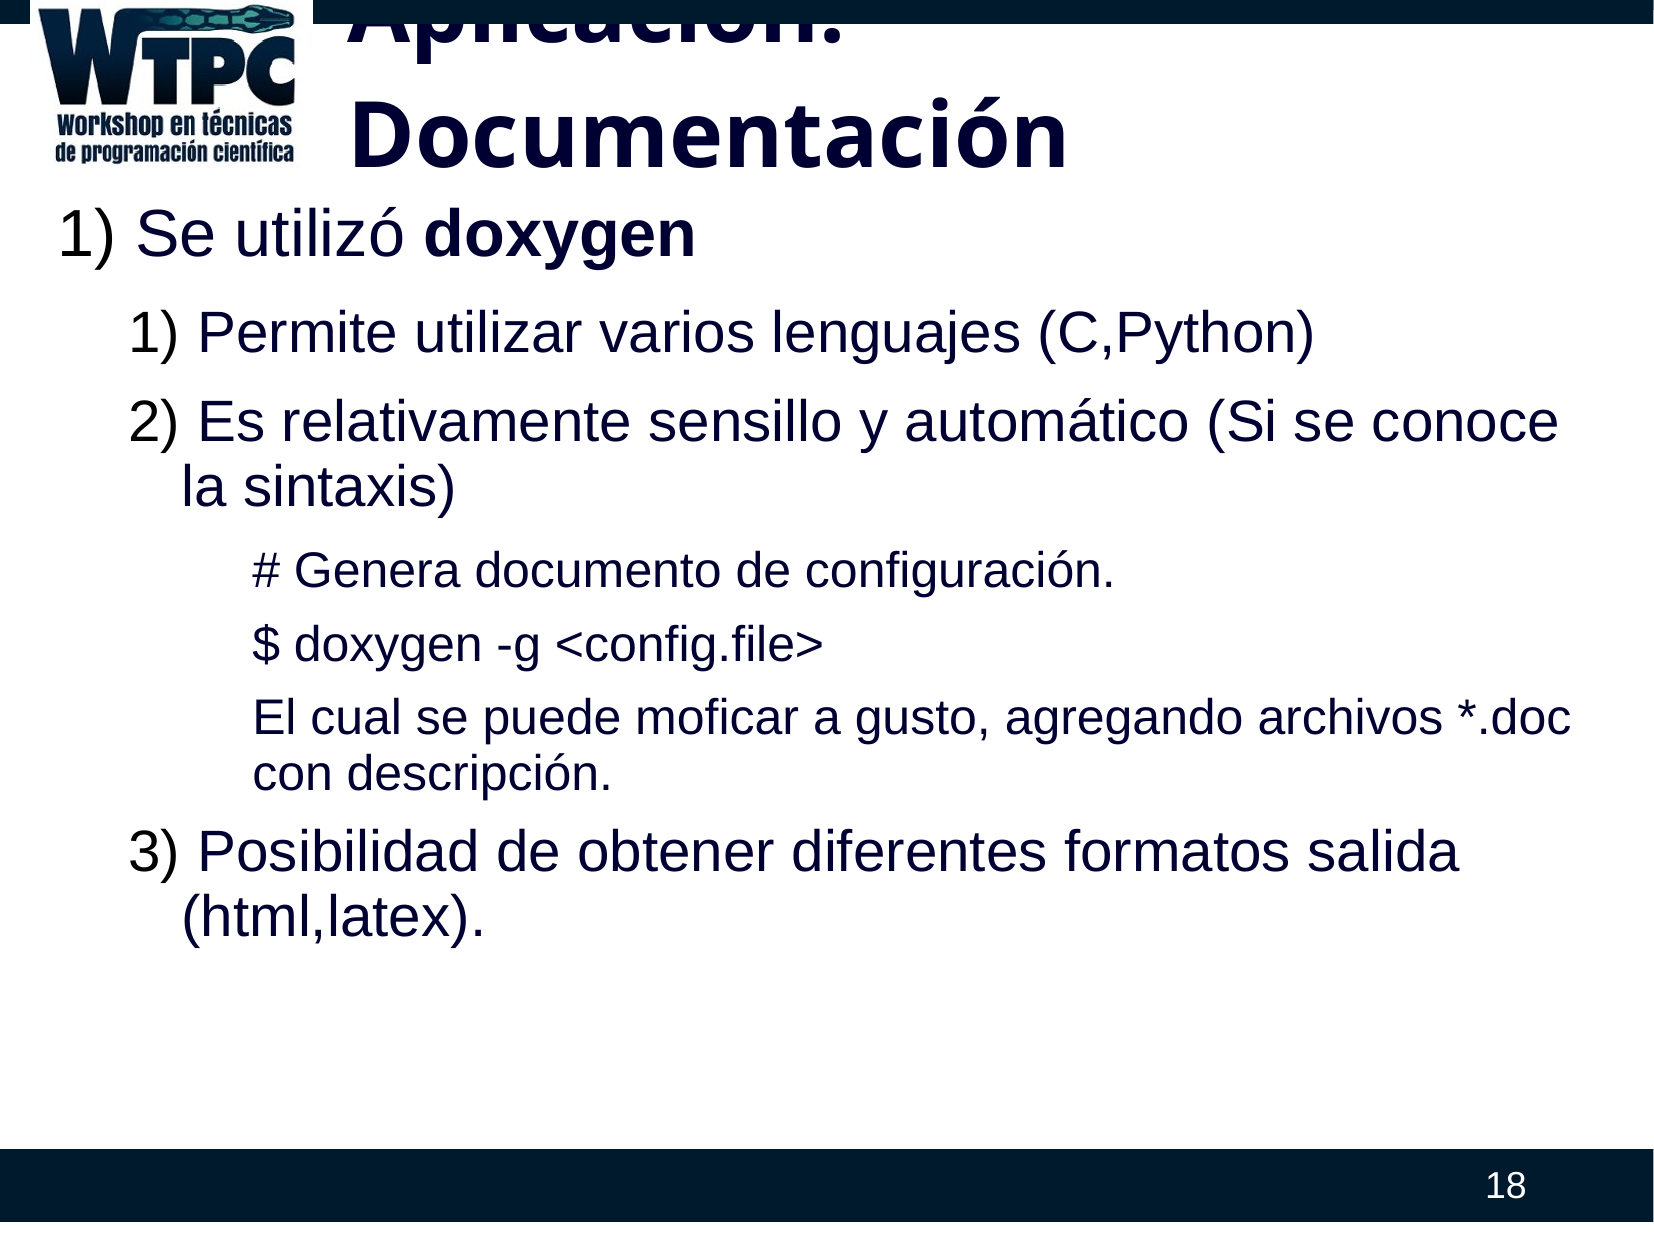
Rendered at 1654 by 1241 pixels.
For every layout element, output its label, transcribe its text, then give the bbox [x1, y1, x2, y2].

text_box <número> [1470, 1156, 1654, 1228]
title Aplicacion: Documentación [347, 24, 1569, 125]
picture [0, 1149, 1654, 1223]
list Se utilizó doxygen Permite utilizar varios lenguajes (C,Python) Es relativamente sensillo y automático (Si se conoce la sintaxis) # Genera documento de configuración. $ doxygen -g <config.file> El cual se puede moficar a gusto, agregando archivos *.doc con descripción. Posibilidad de obtener diferentes formatos salida (html,latex). [39, 195, 1617, 1106]
picture [0, 0, 1654, 175]
